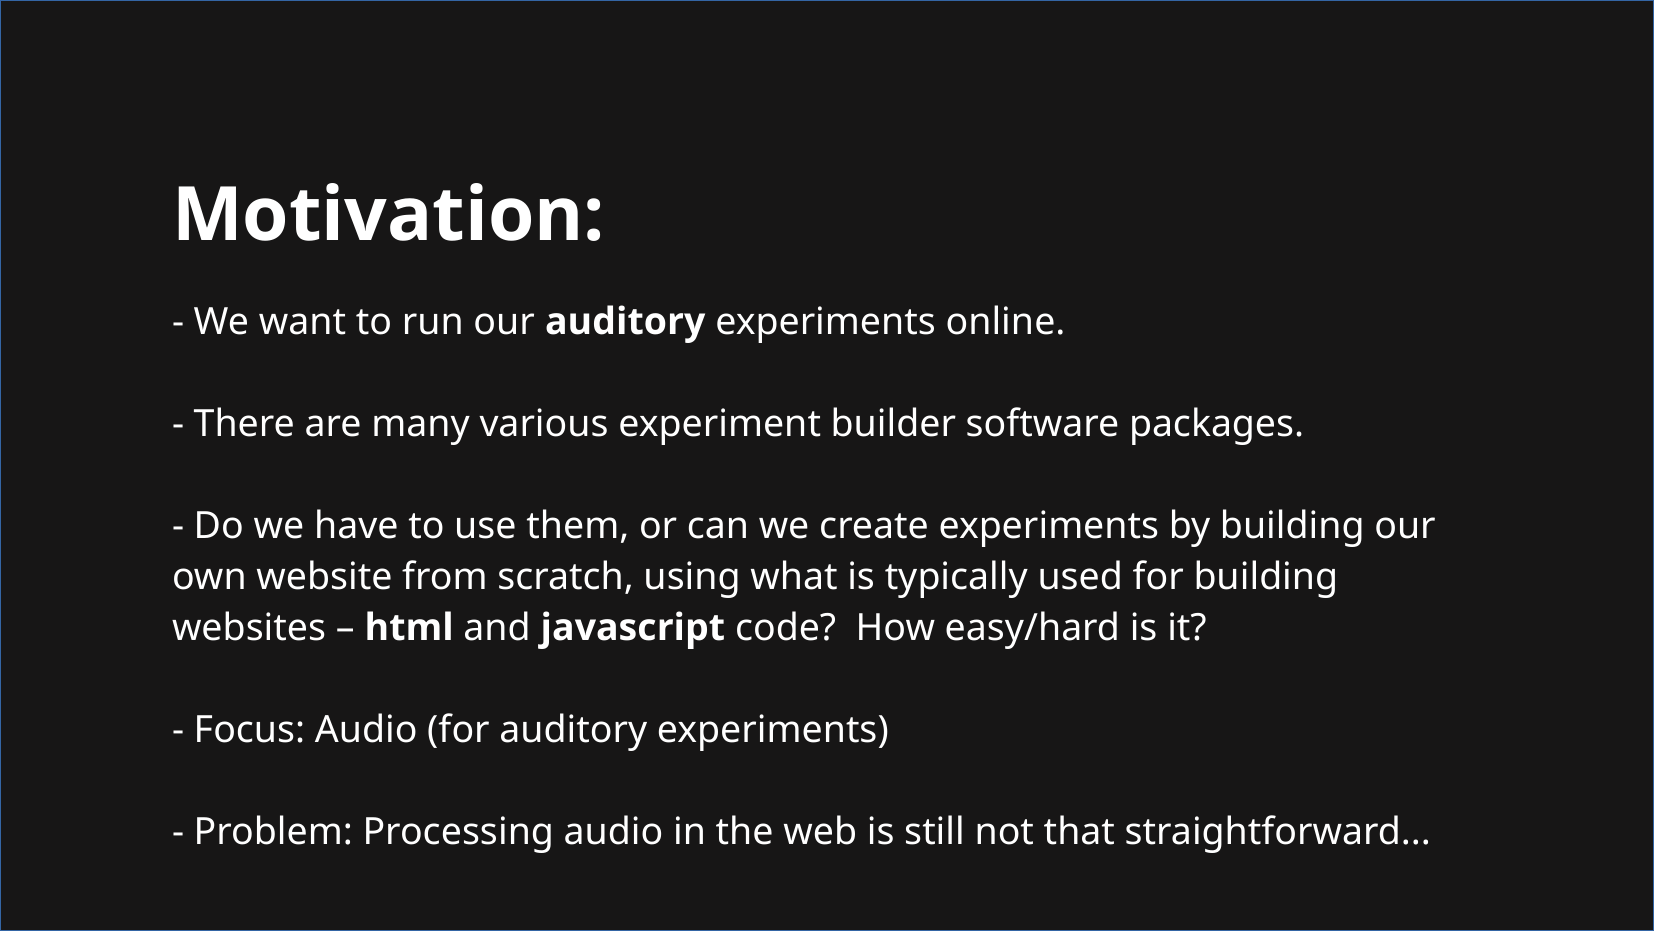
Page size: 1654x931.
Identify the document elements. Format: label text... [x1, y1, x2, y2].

subtitle [90, 150, 1579, 691]
text_box Motivation: [157, 152, 878, 255]
text_box - We want to run our auditory experiments online. - There are many various experiment builder software packages. - Do we have to use them, or can we create experiments by building our own website from scratch, using what is typically used for building websites – html and javascript code? How easy/hard is it? - Focus: Audio (for auditory experiments) - Problem: Processing audio in the web is still not that straightforward... [157, 236, 1471, 900]
